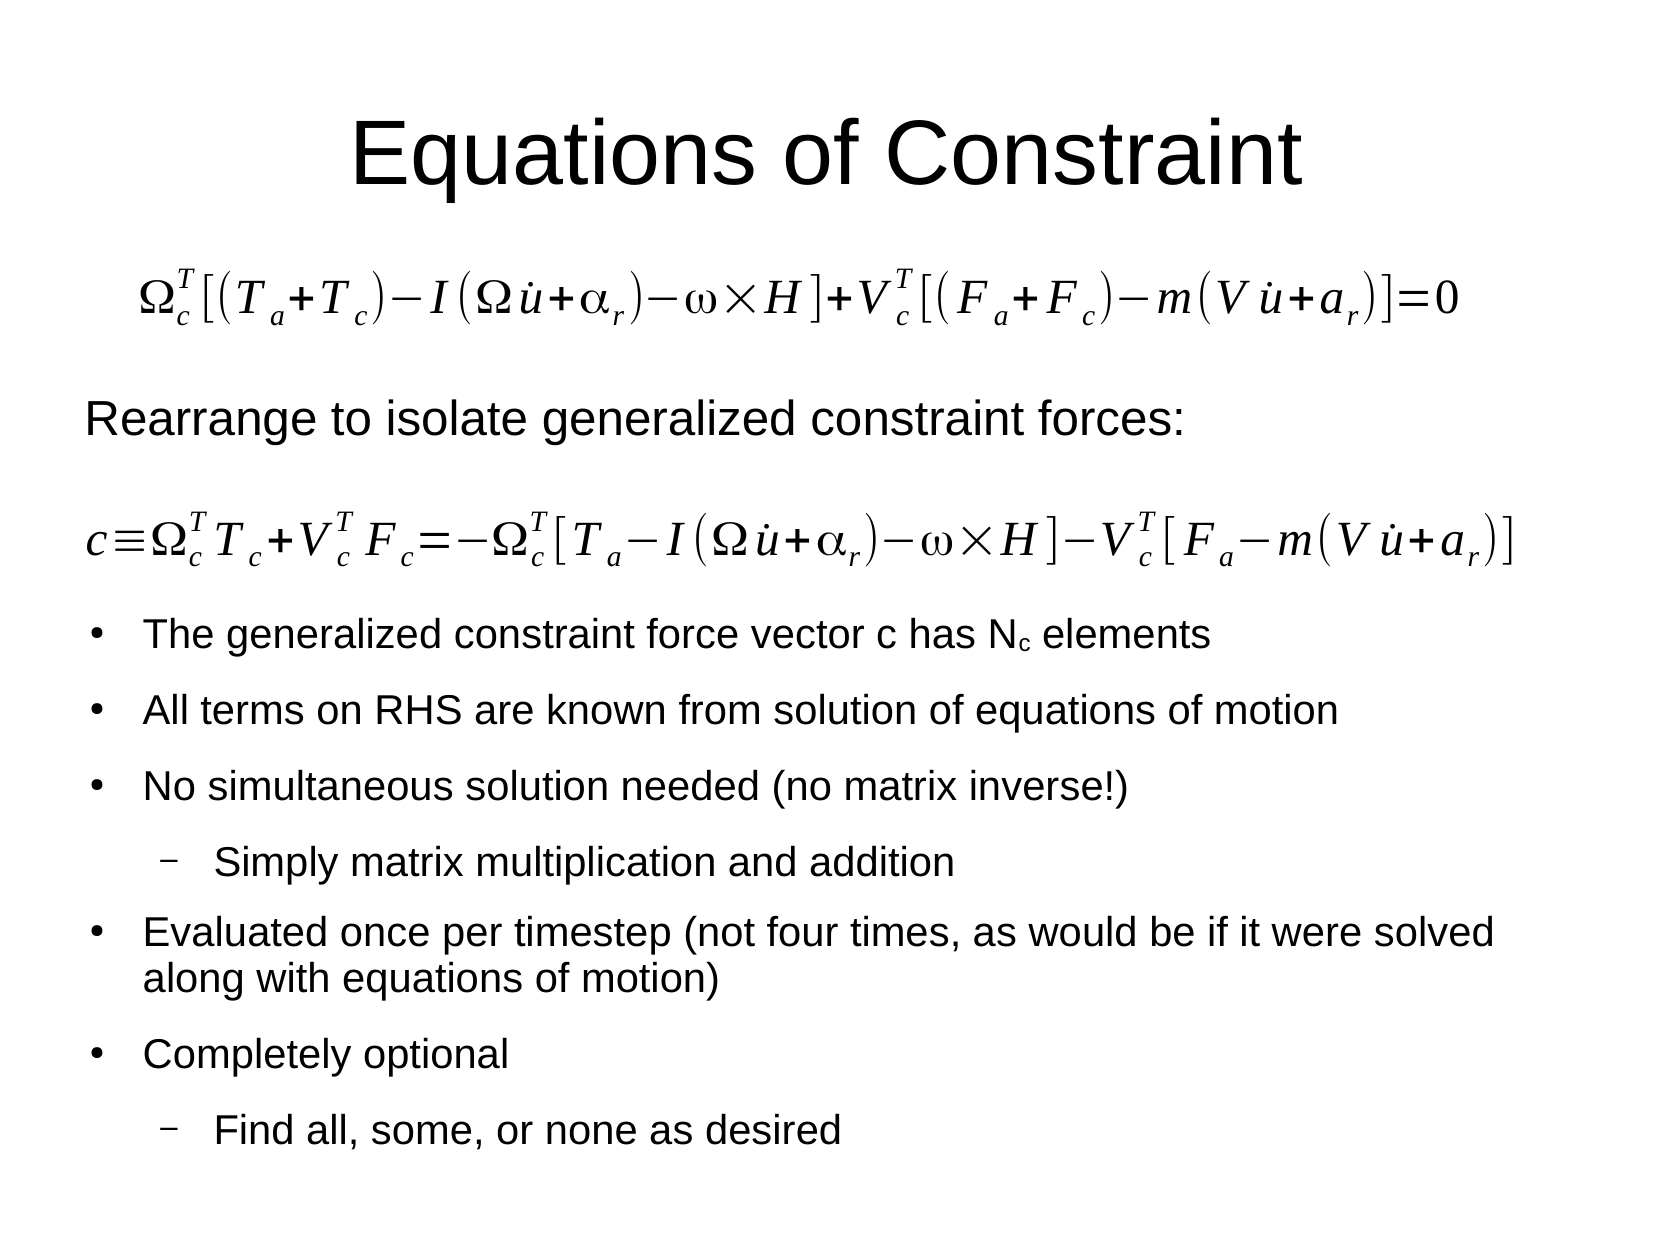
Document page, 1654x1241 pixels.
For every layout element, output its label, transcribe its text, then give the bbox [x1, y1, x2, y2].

list The generalized constraint force vector c has Nc elements All terms on RHS are known from solution of equations of motion No simultaneous solution needed (no matrix inverse!) Simply matrix multiplication and addition Evaluated once per timestep (not four times, as would be if it were solved along with equations of motion) Completely optional Find all, some, or none as desired [71, 610, 1561, 1031]
chart [773, 596, 892, 656]
title Equations of Constraint [82, 49, 1571, 257]
chart [78, 263, 1521, 573]
